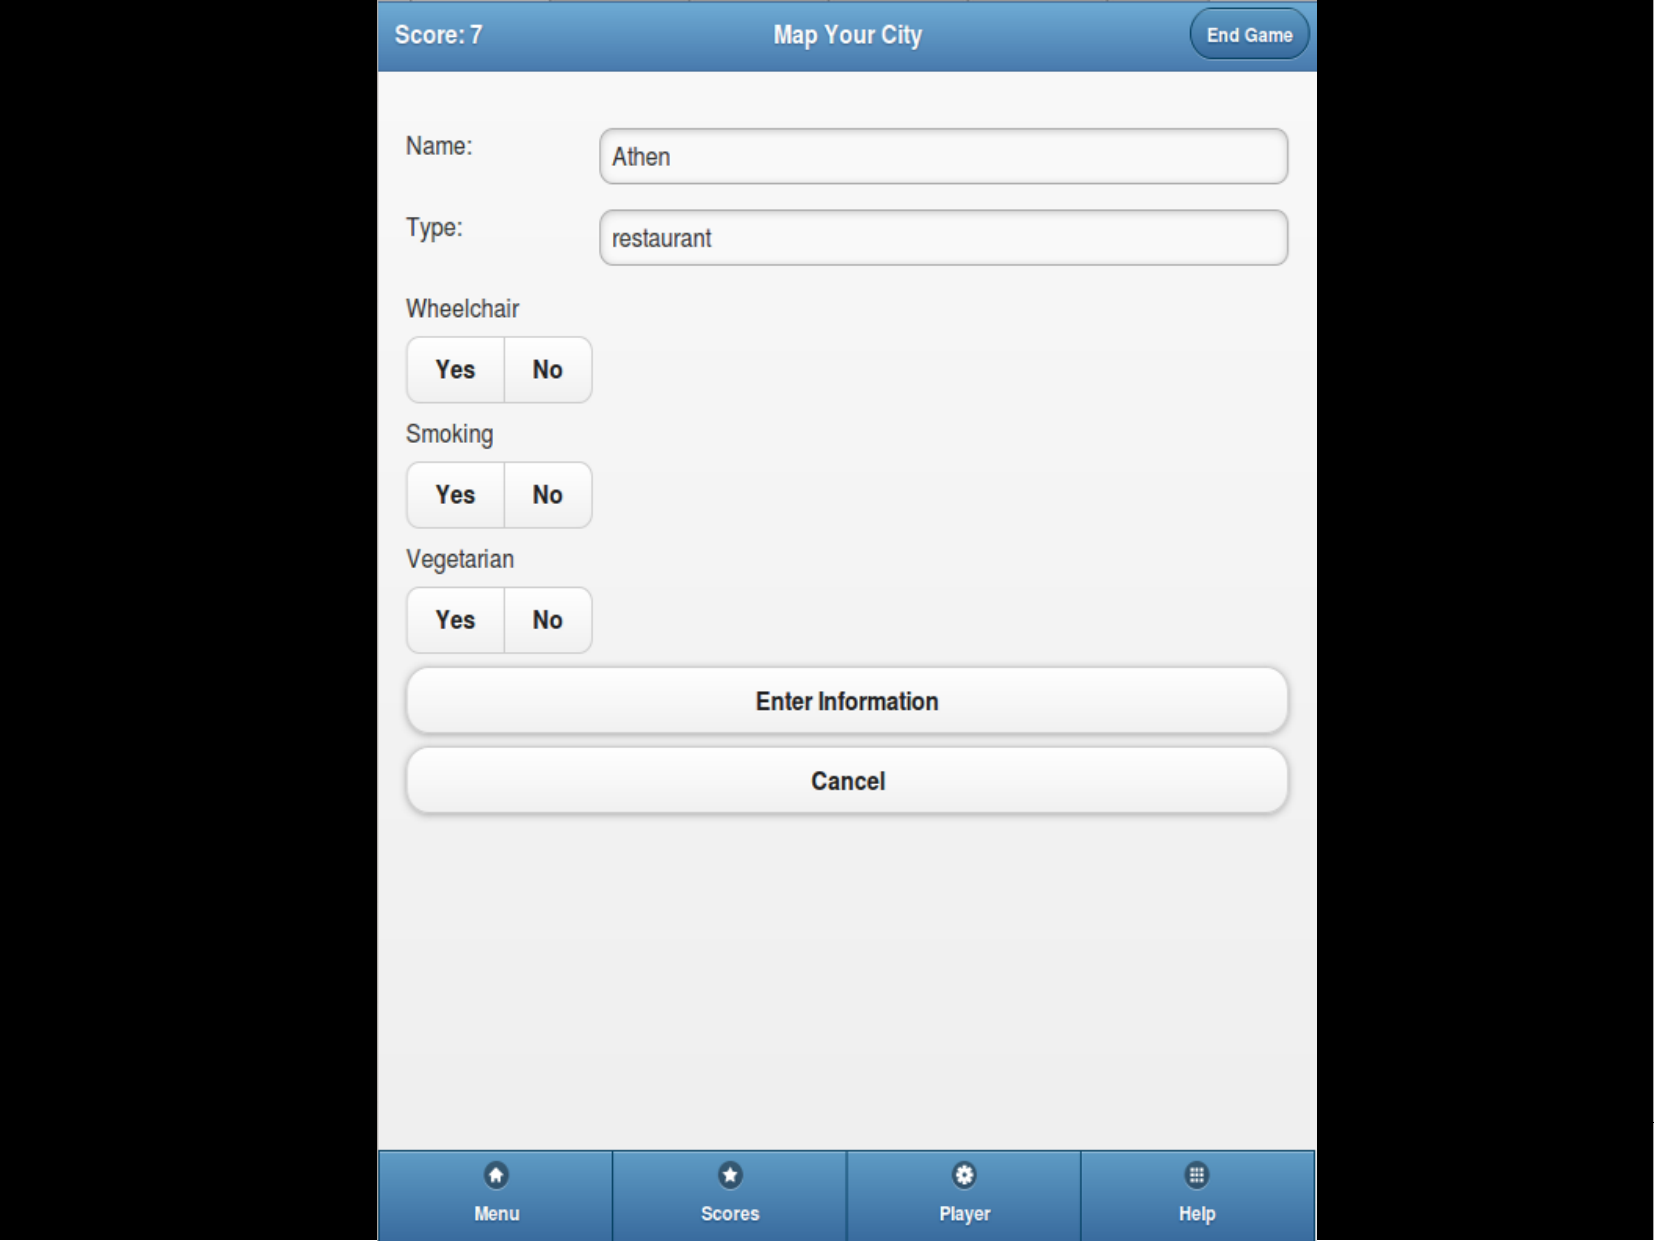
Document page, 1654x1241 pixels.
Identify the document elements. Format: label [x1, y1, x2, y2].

picture [377, 0, 1317, 1241]
